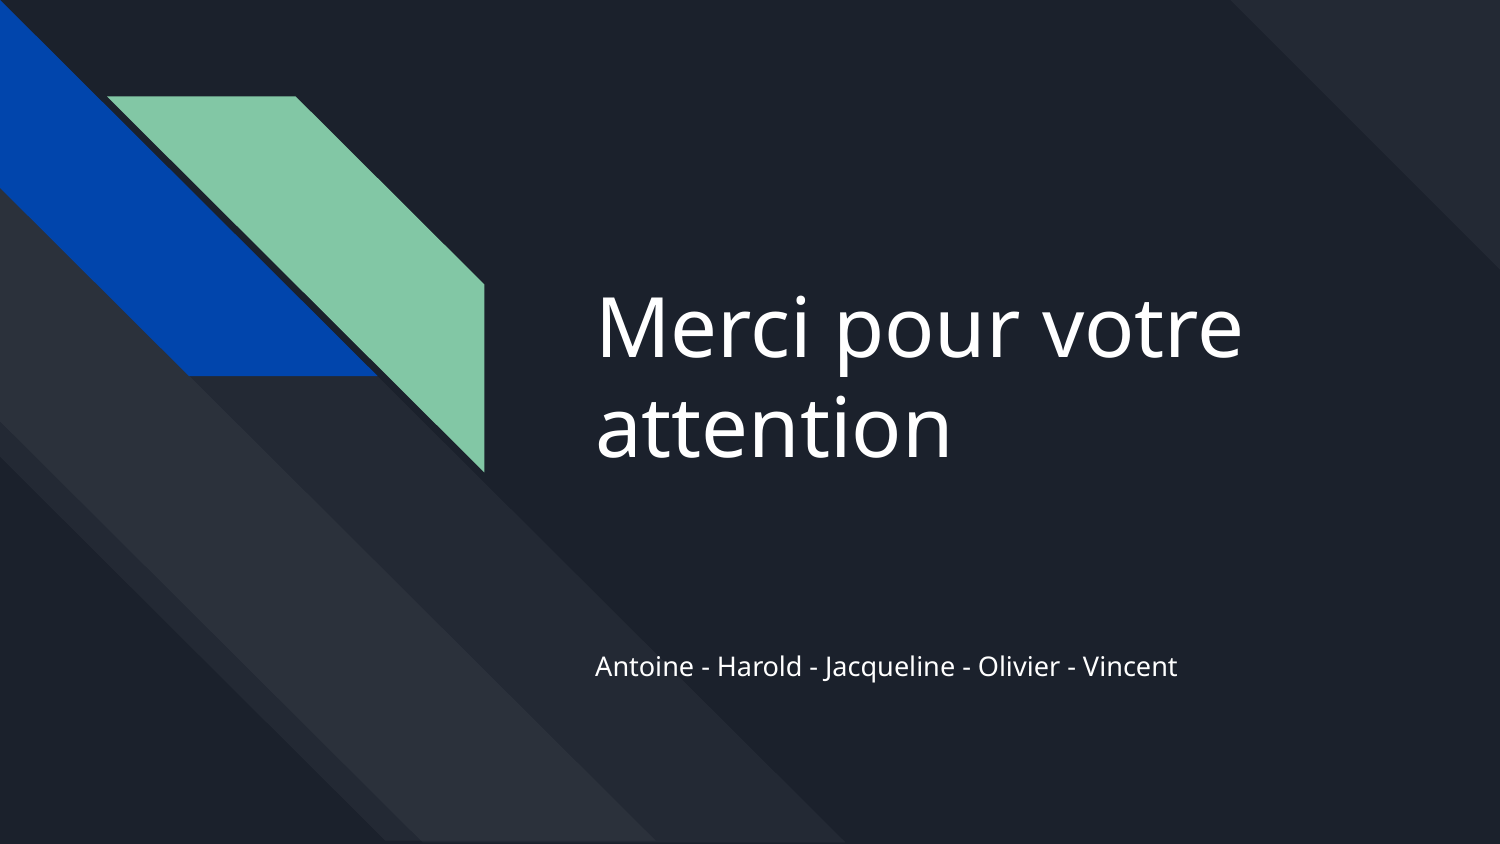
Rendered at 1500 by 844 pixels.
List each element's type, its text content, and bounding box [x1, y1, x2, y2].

title Merci pour votre attention [580, 258, 1404, 518]
subtitle Antoine - Harold - Jacqueline - Olivier - Vincent [580, 634, 1271, 718]
